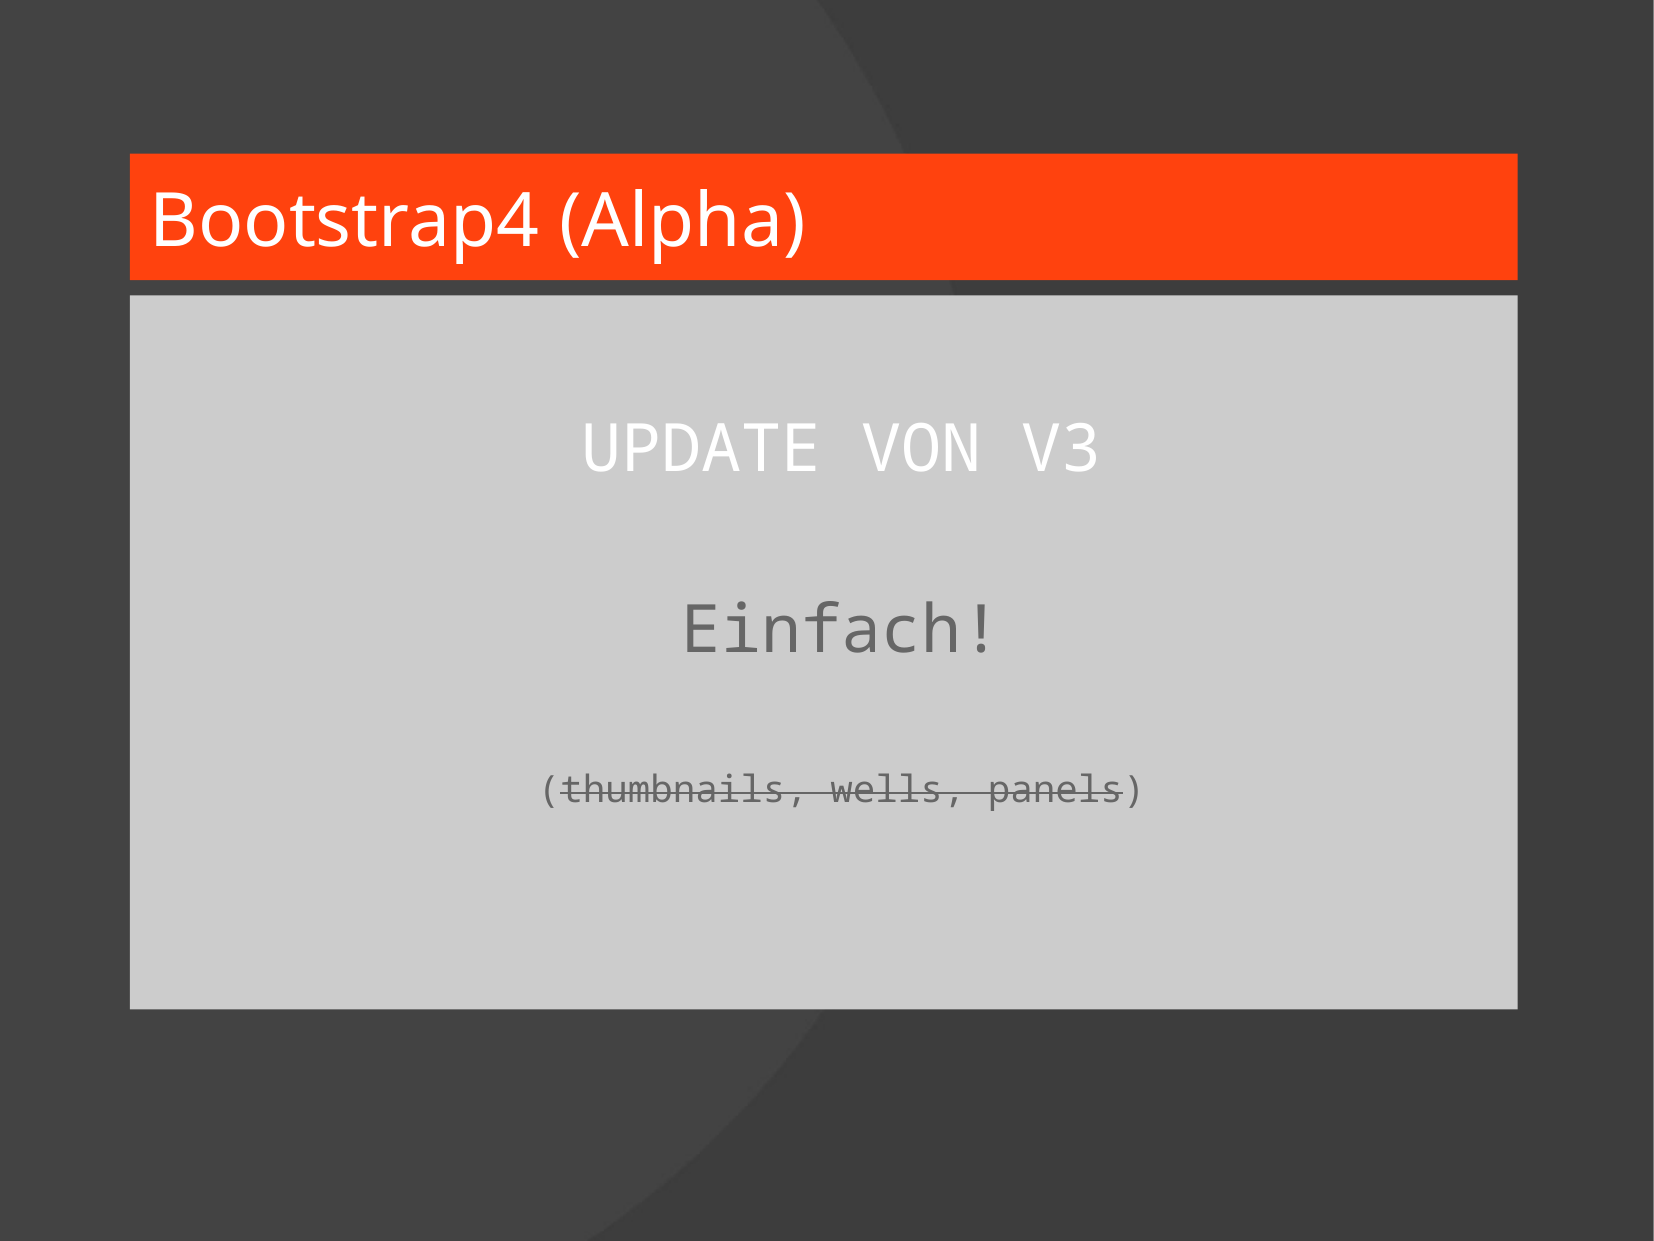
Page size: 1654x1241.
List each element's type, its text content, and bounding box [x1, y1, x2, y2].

title Bootstrap4 (Alpha) [129, 153, 1518, 281]
subtitle UPDATE VON V3 Einfach! (thumbnails, wells, panels) [129, 295, 1518, 1010]
picture [0, 0, 1654, 1241]
